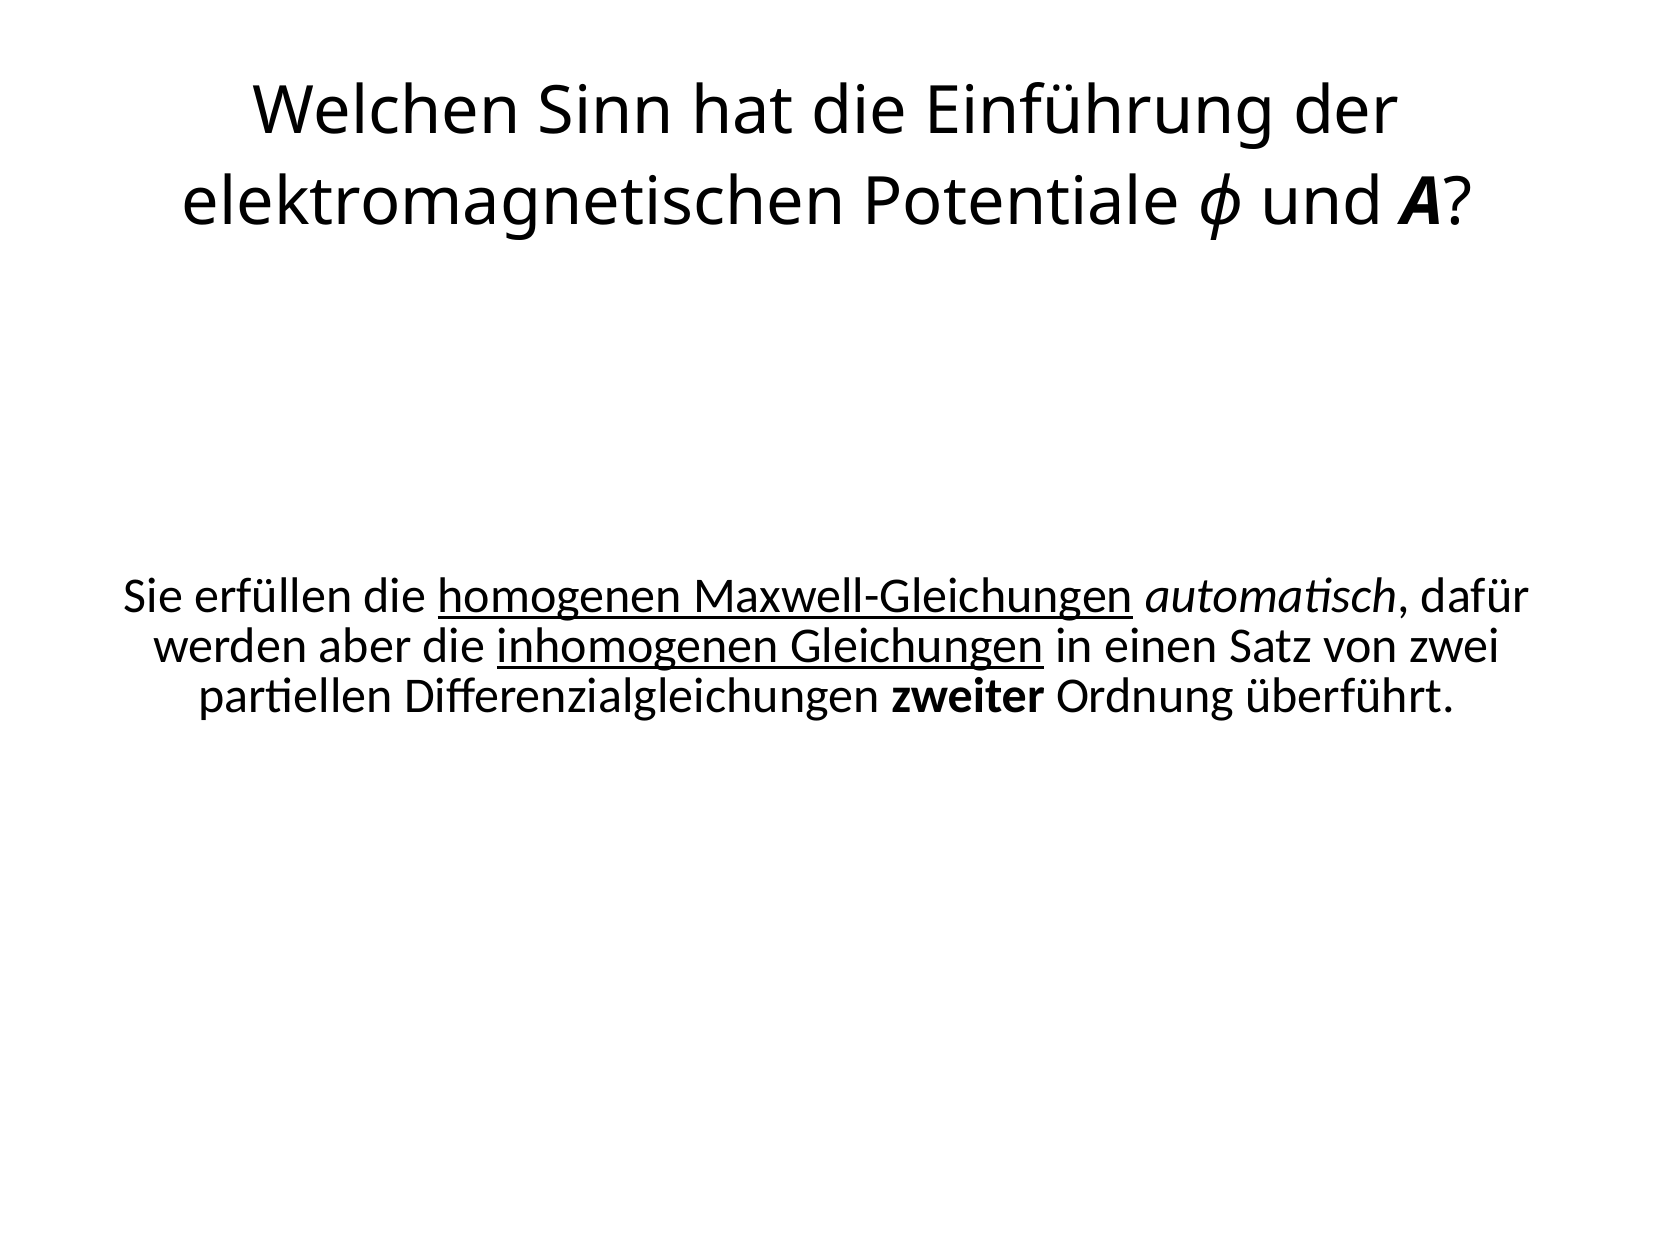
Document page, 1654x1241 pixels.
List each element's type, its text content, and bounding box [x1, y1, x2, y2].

subtitle Sie erfüllen die homogenen Maxwell-Gleichungen automatisch, dafür werden aber die inhomogenen Gleichungen in einen Satz von zwei partiellen Differenzialgleichungen zweiter Ordnung überführt. [82, 290, 1571, 1010]
title Welchen Sinn hat die Einführung der elektromagnetischen Potentiale ϕ und A? [82, 49, 1571, 257]
